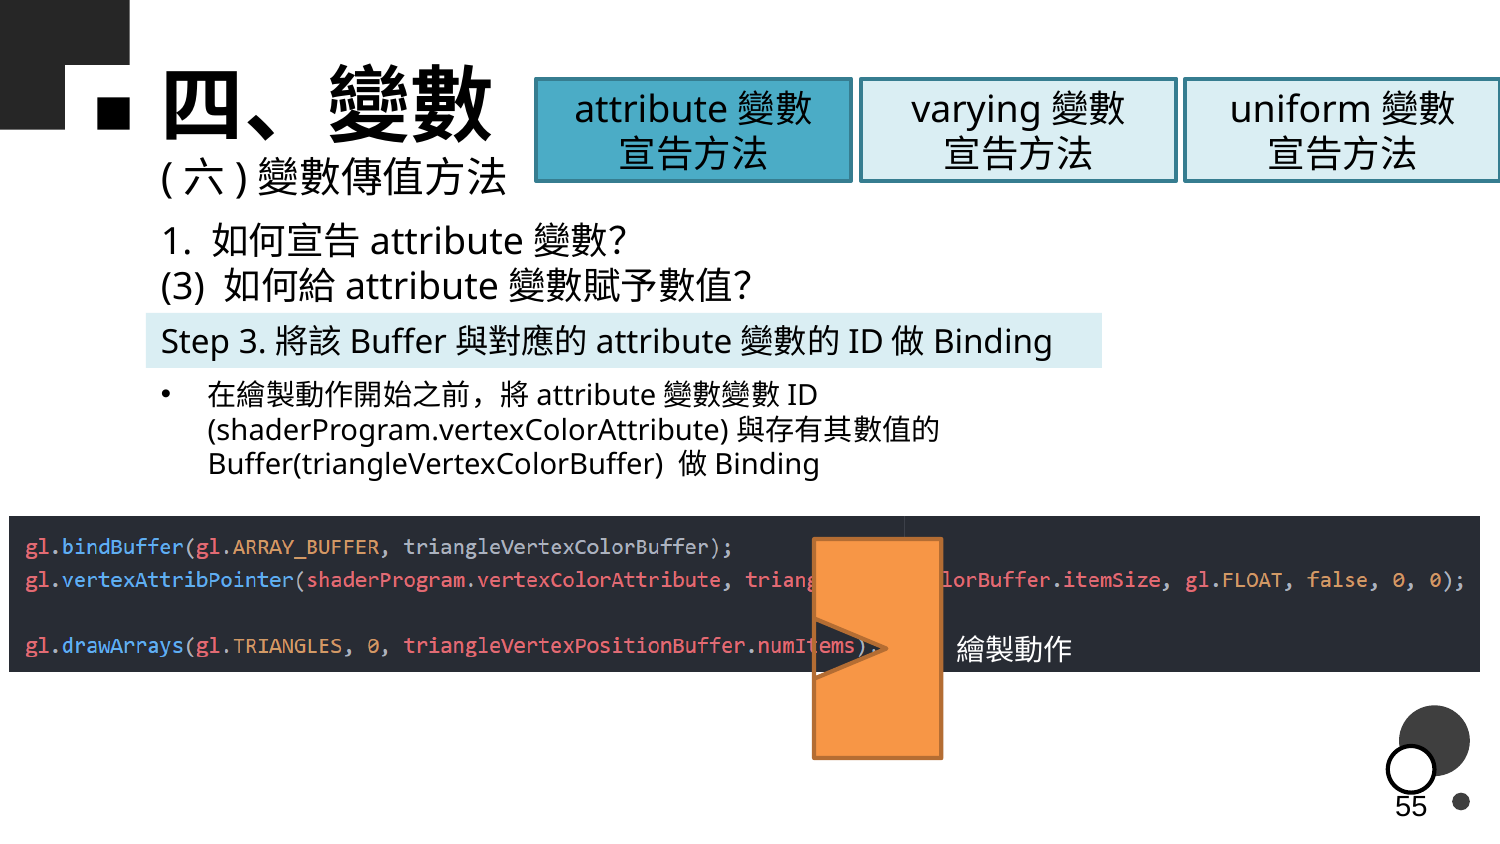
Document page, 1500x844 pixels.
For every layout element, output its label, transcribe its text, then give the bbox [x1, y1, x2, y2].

text_box [0, 0, 130, 130]
picture [815, 620, 885, 672]
slide_number <number> [1092, 782, 1443, 827]
text_box [814, 539, 942, 759]
text_box 在繪製動作開始之前，將attribute變數變數ID (shaderProgram.vertexColorAttribute)與存有其數值的Buffer(triangleVertexColorBuffer) 做Binding [145, 368, 1071, 489]
text_box [1452, 792, 1470, 811]
text_box 繪製動作 [941, 623, 1195, 674]
text_box (六)變數傳值方法 [145, 143, 820, 209]
text_box 1. 如何宣告attribute變數？ (3) 如何給attribute變數賦予數值？ [145, 209, 1343, 315]
picture [9, 516, 1480, 672]
text_box attribute變數 宣告方法 [535, 78, 852, 181]
text_box uniform變數 宣告方法 [1185, 78, 1500, 181]
text_box varying變數 宣告方法 [861, 78, 1177, 181]
text_box [97, 97, 130, 130]
title 四、變數 [145, 32, 845, 143]
text_box [1387, 705, 1470, 782]
text_box Step 3.將該Buffer與對應的attribute變數的ID做Binding [145, 312, 1102, 368]
